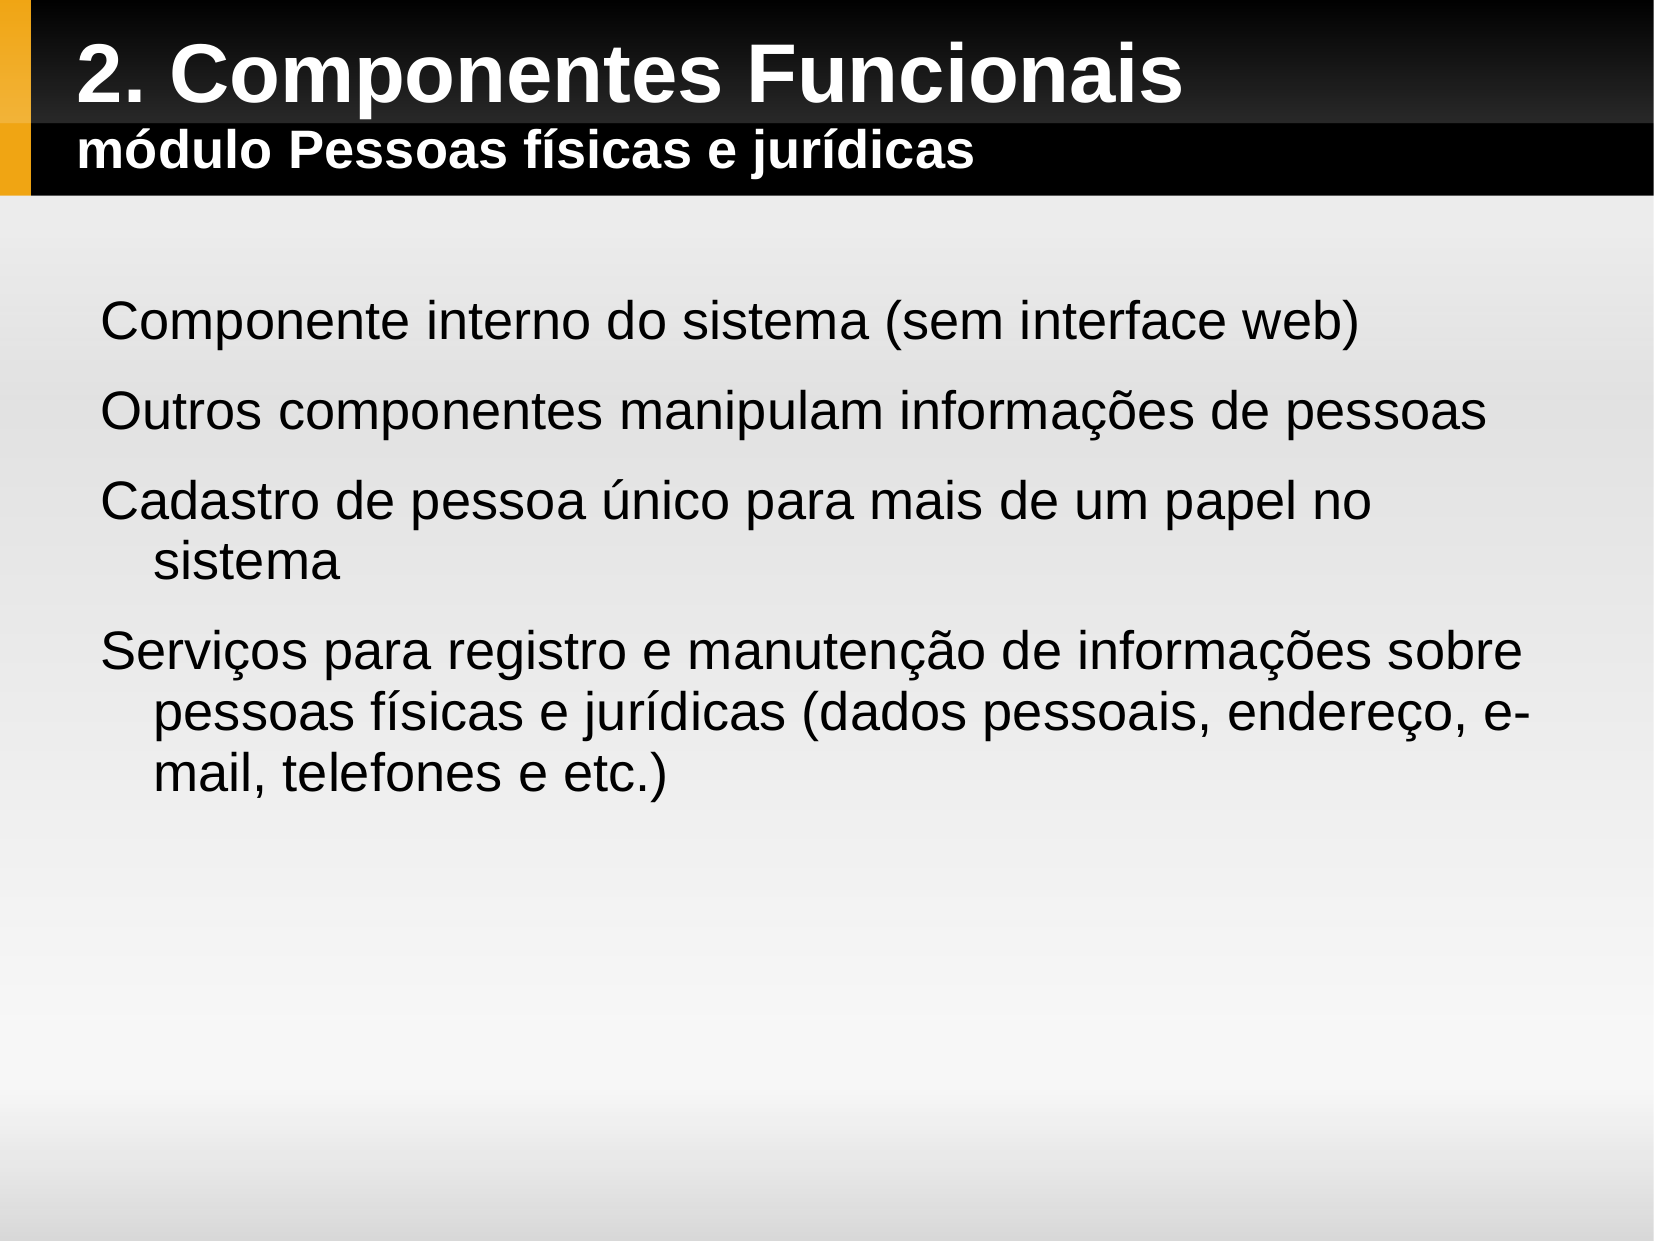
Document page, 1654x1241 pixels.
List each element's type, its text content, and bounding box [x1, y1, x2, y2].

picture [0, 0, 1654, 1241]
title 2. Componentes Funcionais módulo Pessoas físicas e jurídicas [76, 0, 1566, 208]
list Componente interno do sistema (sem interface web) Outros componentes manipulam informações de pessoas Cadastro de pessoa único para mais de um papel no sistema Serviços para registro e manutenção de informações sobre pessoas físicas e jurídicas (dados pessoais, endereço, e-mail, telefones e etc.) [82, 290, 1571, 1109]
